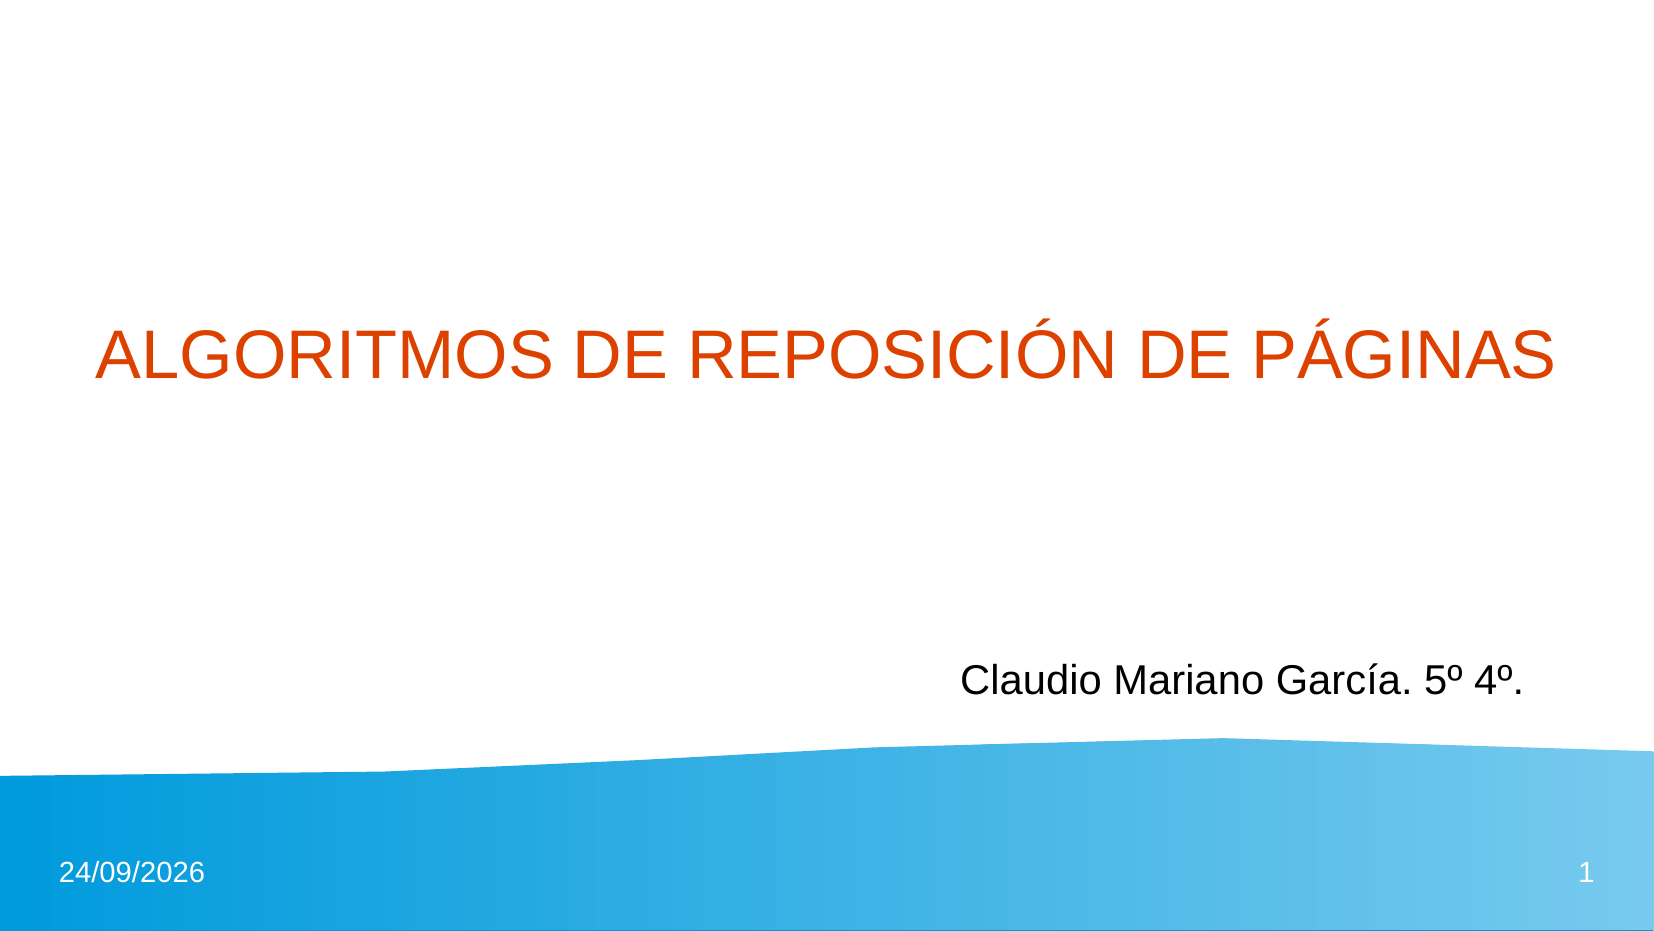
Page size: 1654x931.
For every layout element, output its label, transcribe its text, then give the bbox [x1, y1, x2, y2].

title ALGORITMOS DE REPOSICIÓN DE PÁGINAS [88, 265, 1565, 443]
text_box Claudio Mariano García. 5º 4º. [945, 649, 1595, 716]
